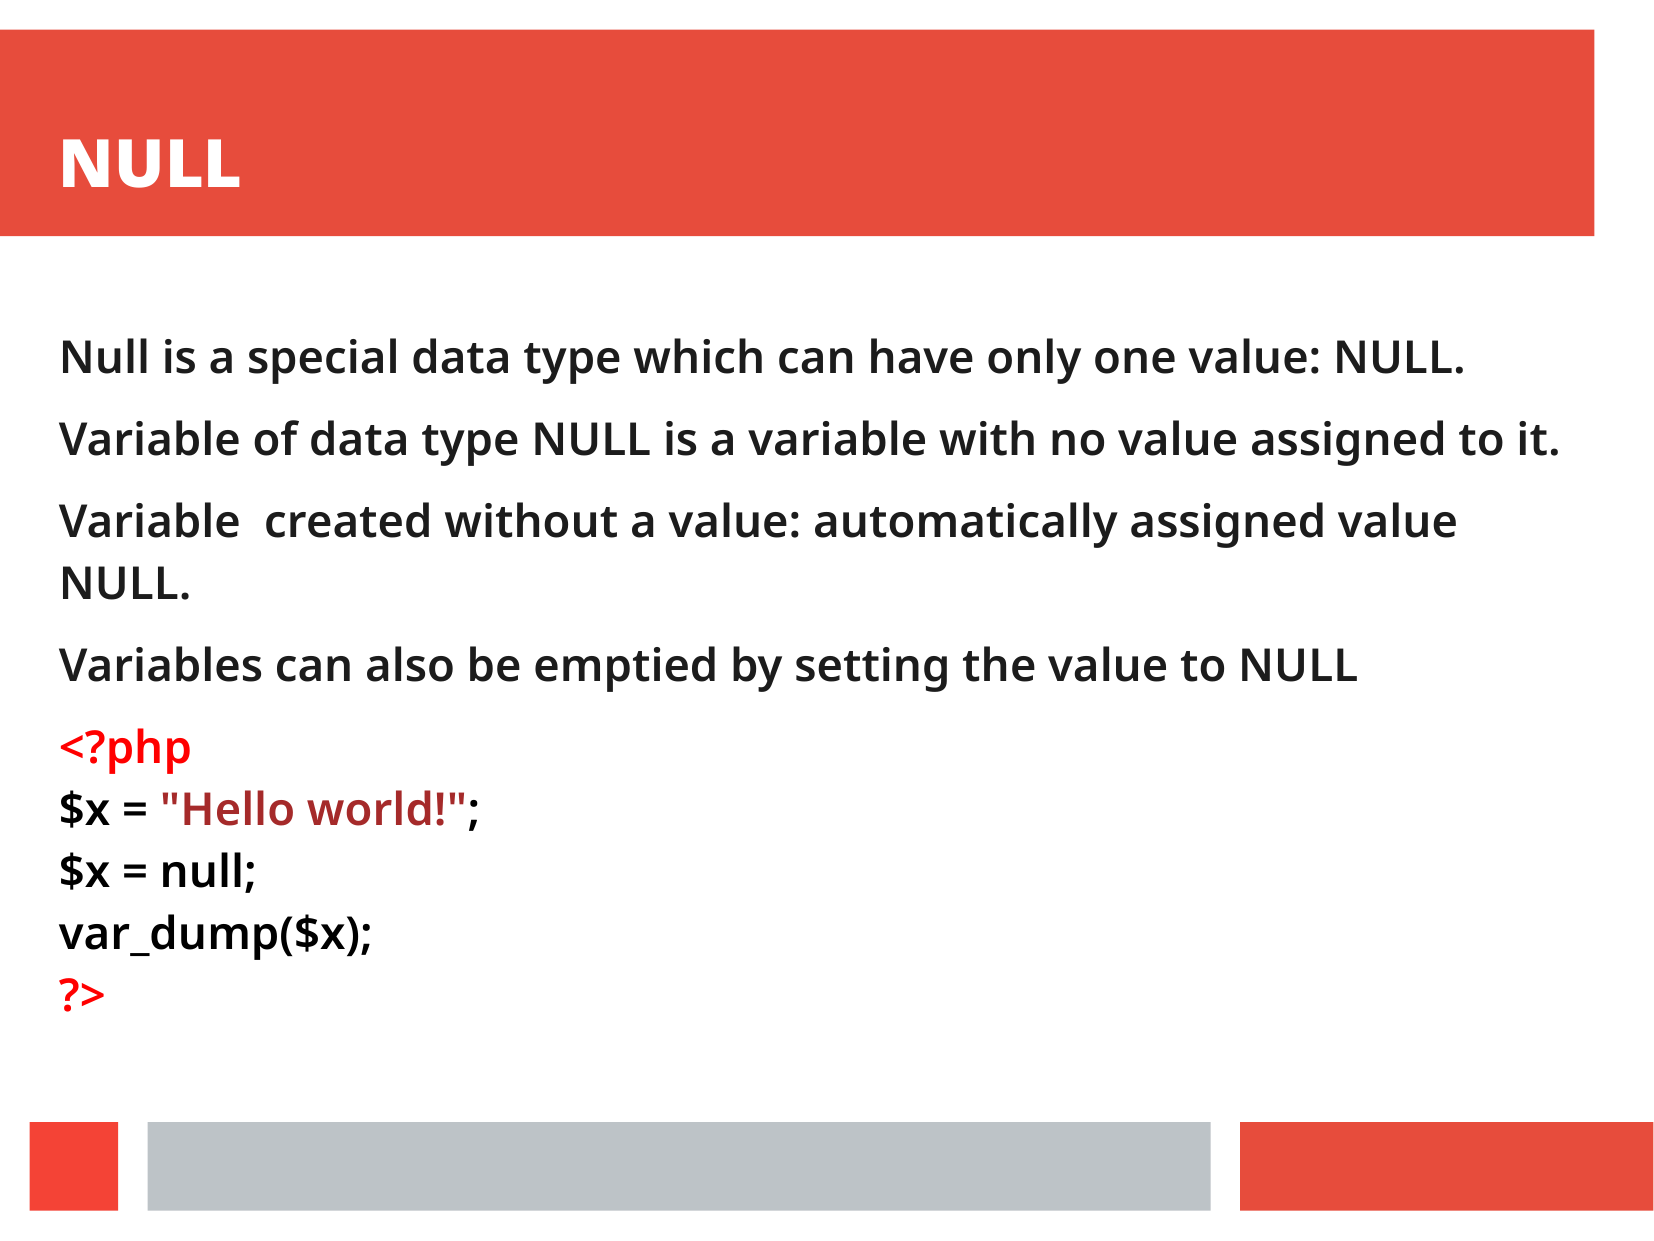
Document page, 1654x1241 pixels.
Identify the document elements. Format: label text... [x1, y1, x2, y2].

list Null is a special data type which can have only one value: NULL. Variable of data type NULL is a variable with no value assigned to it. Variable created without a value: automatically assigned value NULL. Variables can also be emptied by setting the value to NULL <?php $x = "Hello world!"; $x = null; var_dump($x); ?> [59, 324, 1565, 1093]
title NULL [59, 59, 1595, 207]
